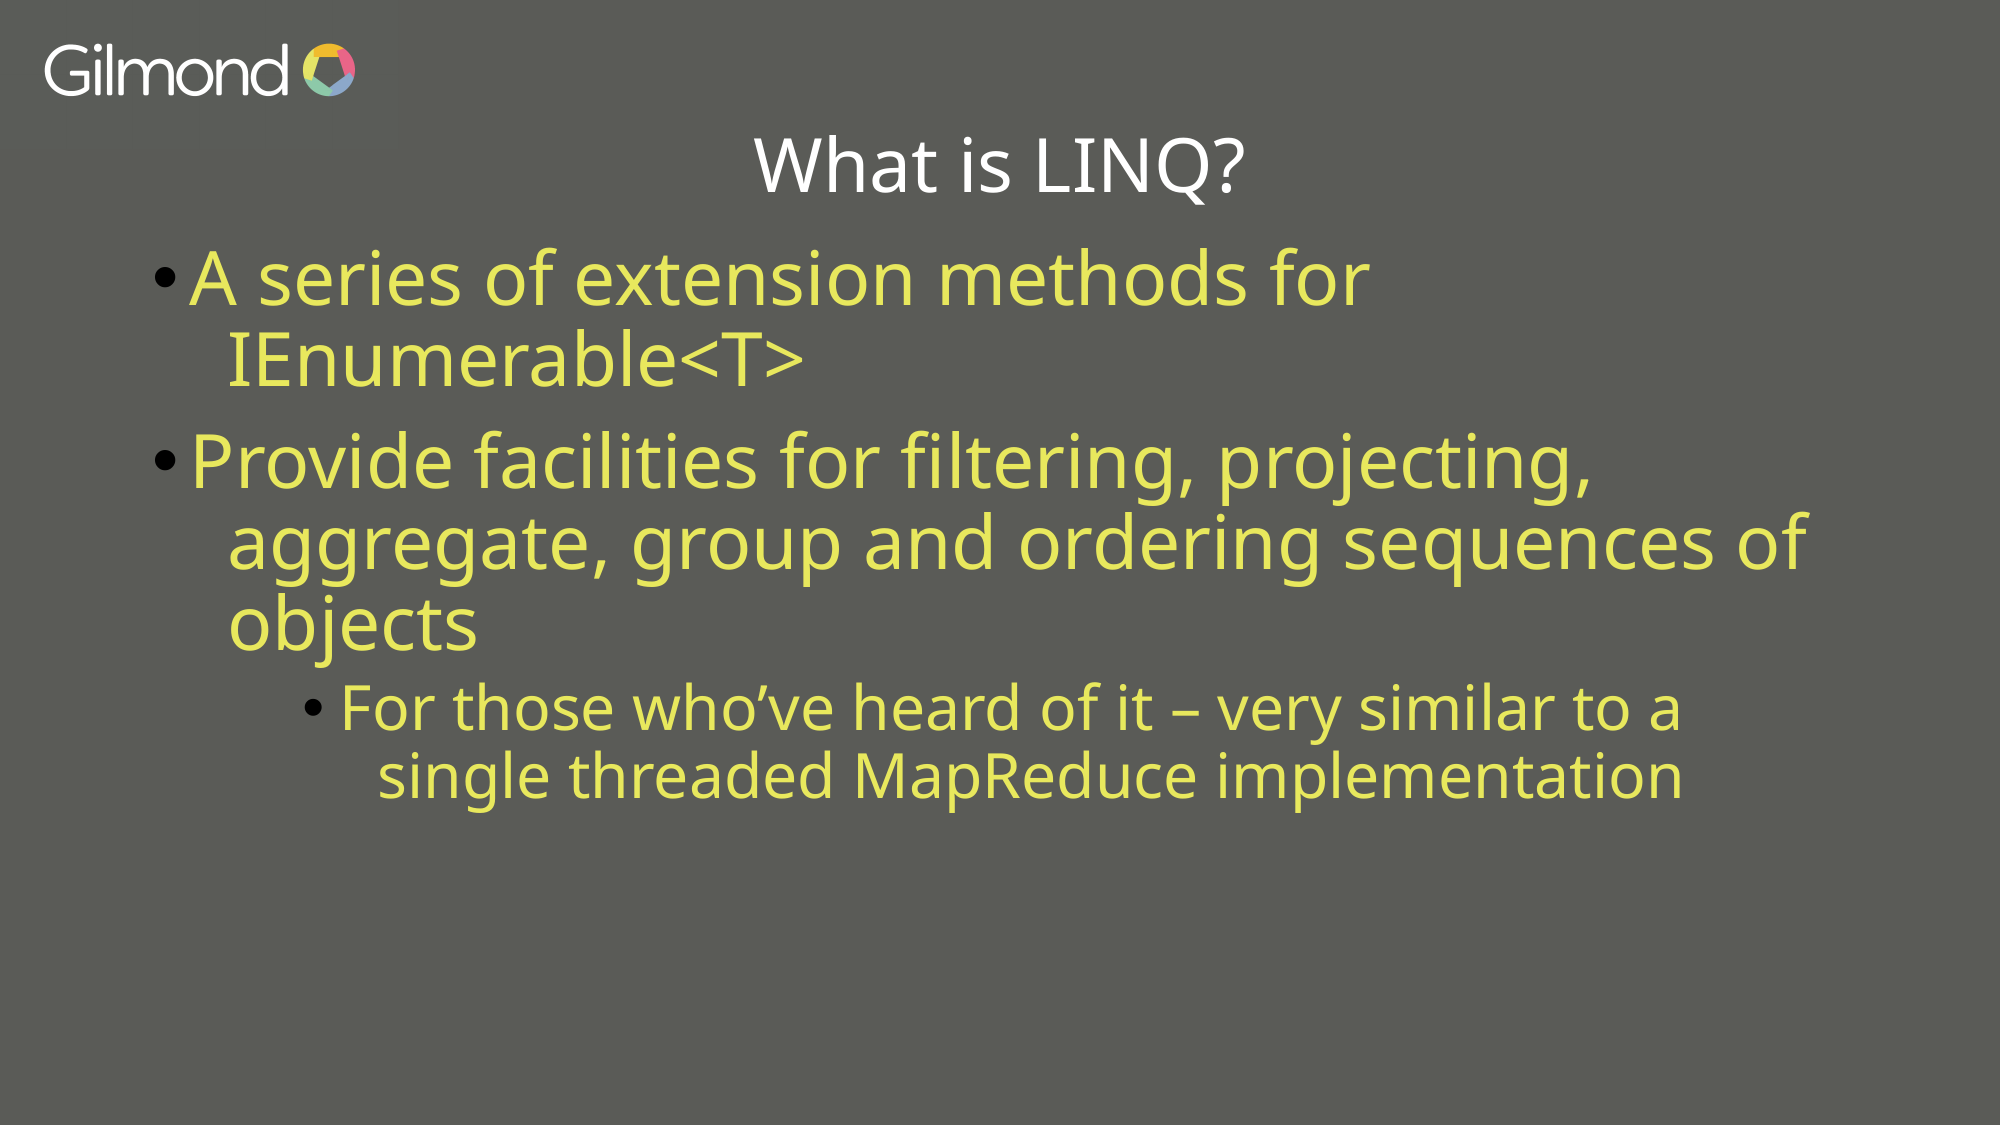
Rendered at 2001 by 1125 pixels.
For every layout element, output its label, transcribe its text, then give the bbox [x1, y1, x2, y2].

list A series of extension methods for IEnumerable<T> Provide facilities for filtering, projecting, aggregate, group and ordering sequences of objects For those who’ve heard of it – very similar to a single threaded MapReduce implementation [137, 233, 1863, 1053]
picture [0, 0, 399, 149]
title What is LINQ? [137, 59, 1863, 233]
